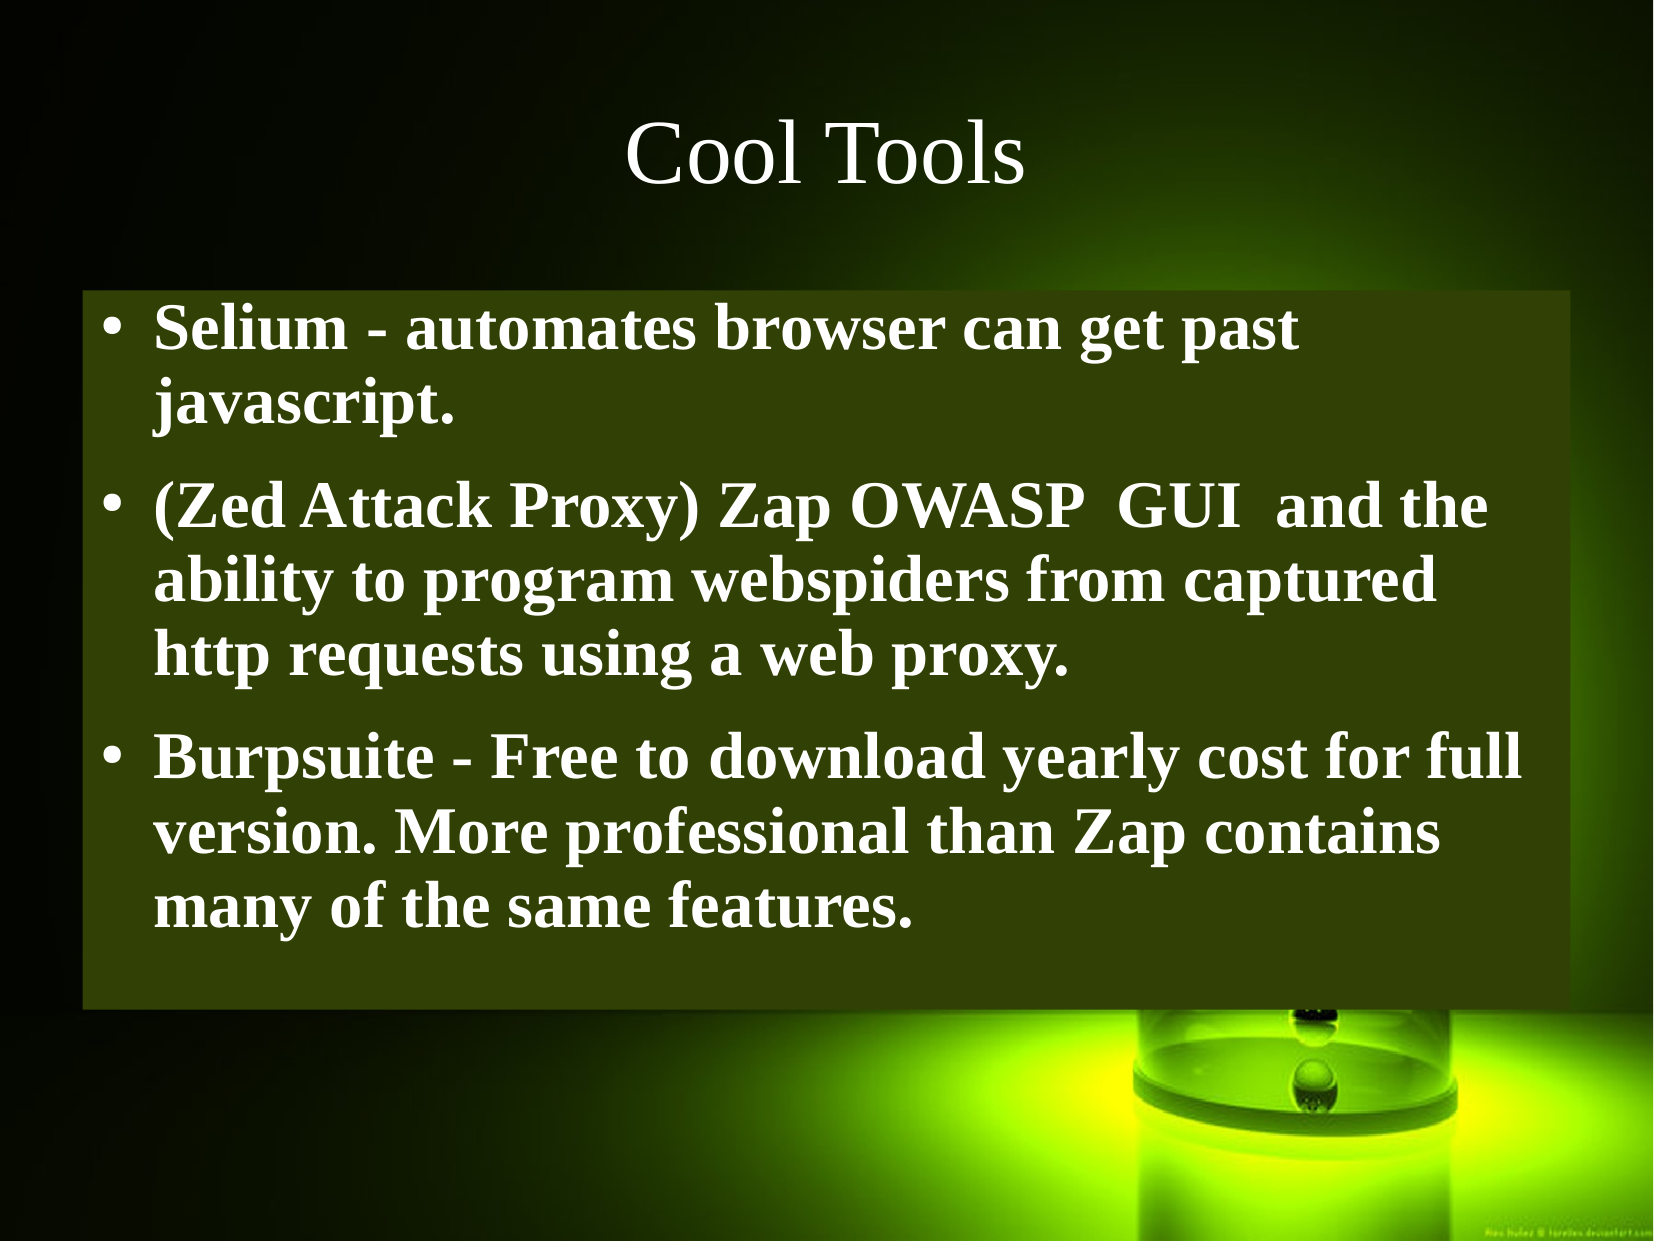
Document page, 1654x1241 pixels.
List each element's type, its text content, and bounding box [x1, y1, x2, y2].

title Cool Tools [82, 49, 1571, 257]
list Selium - automates browser can get past javascript. (Zed Attack Proxy) Zap OWASP GUI and the ability to program webspiders from captured http requests using a web proxy. Burpsuite - Free to download yearly cost for full version. More professional than Zap contains many of the same features. [82, 290, 1571, 1010]
picture [0, 0, 1654, 1241]
